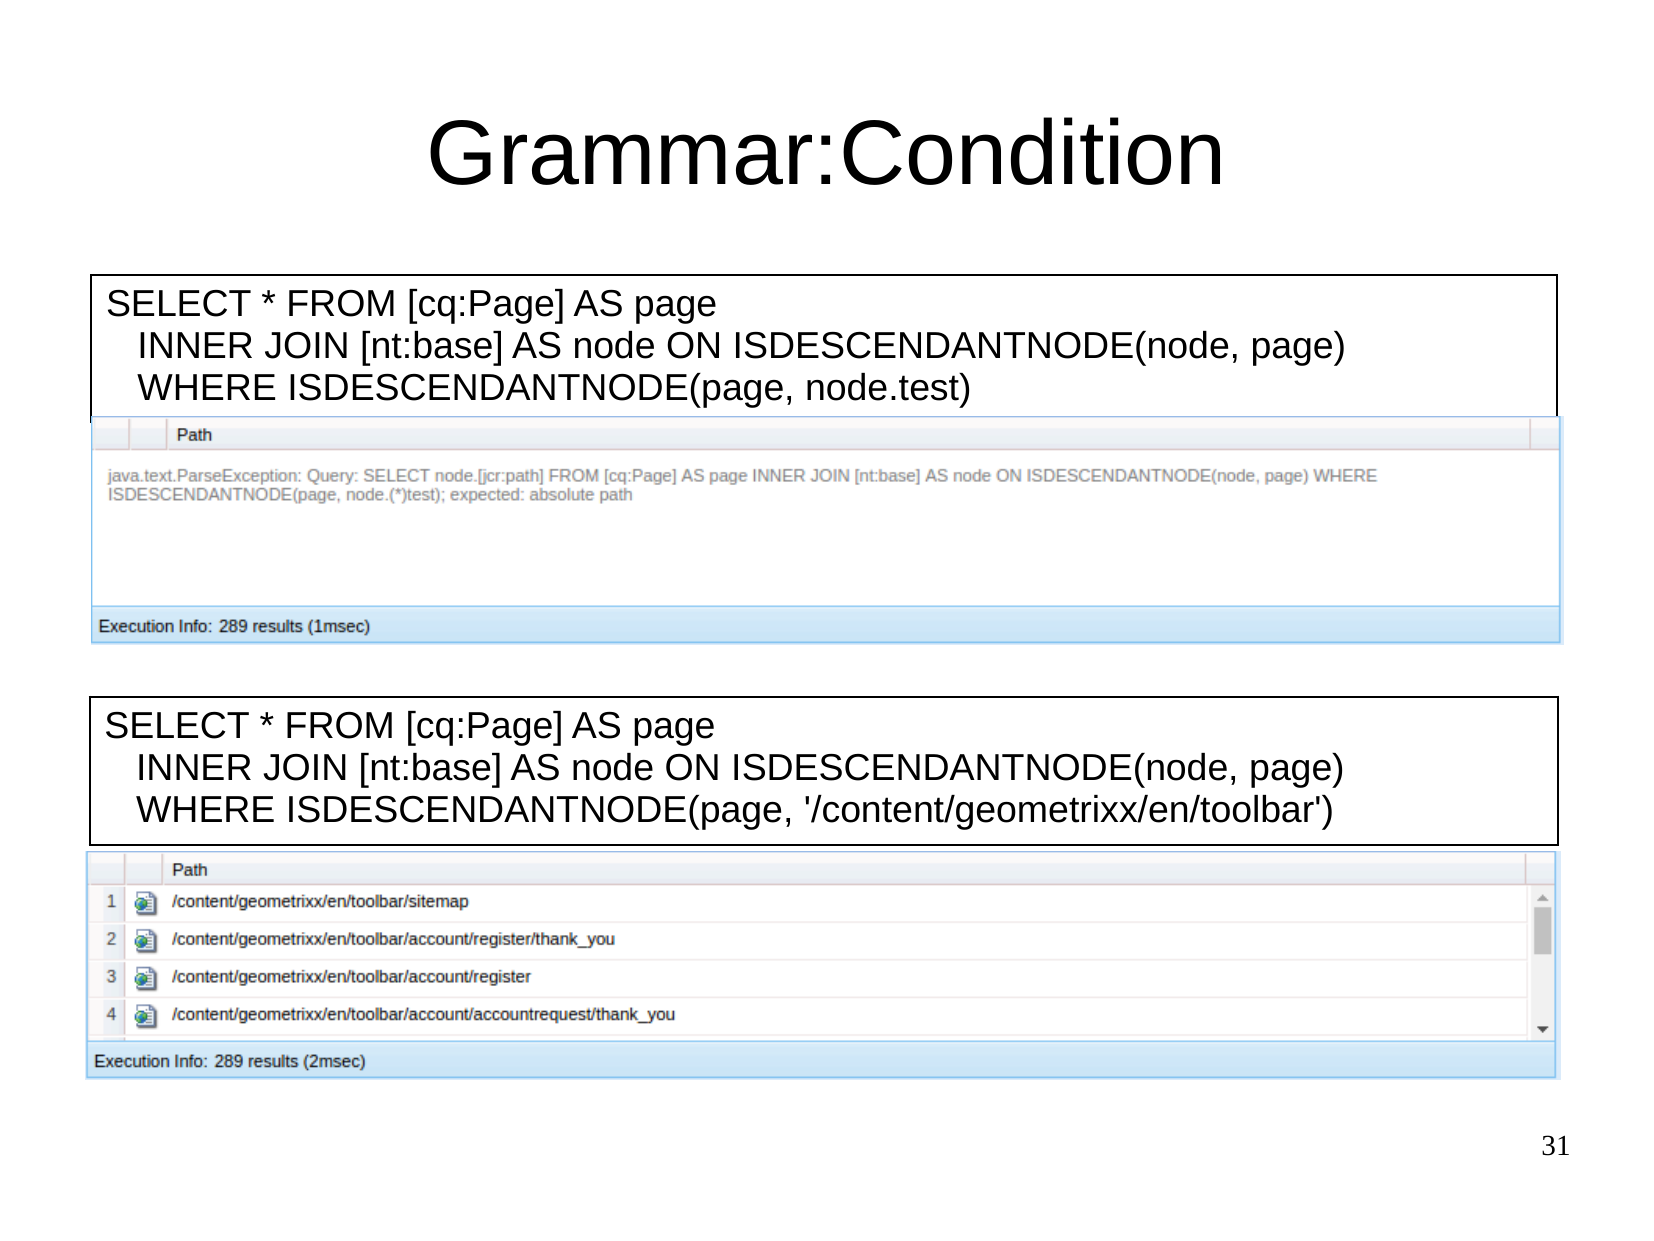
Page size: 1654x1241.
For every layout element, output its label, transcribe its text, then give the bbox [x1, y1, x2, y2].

table_header SELECT * FROM [cq:Page] AS page INNER JOIN [nt:base] AS node ON ISDESCENDANTNODE(node, page) WHERE ISDESCENDANTNODE(page, node.test) [92, 276, 1556, 416]
picture [91, 416, 1564, 646]
picture [85, 851, 1561, 1081]
title Grammar:Condition [83, 49, 1572, 257]
table_header SELECT * FROM [cq:Page] AS page INNER JOIN [nt:base] AS node ON ISDESCENDANTNODE(node, page) WHERE ISDESCENDANTNODE(page, '/content/geometrixx/en/toolbar') [91, 698, 1557, 844]
